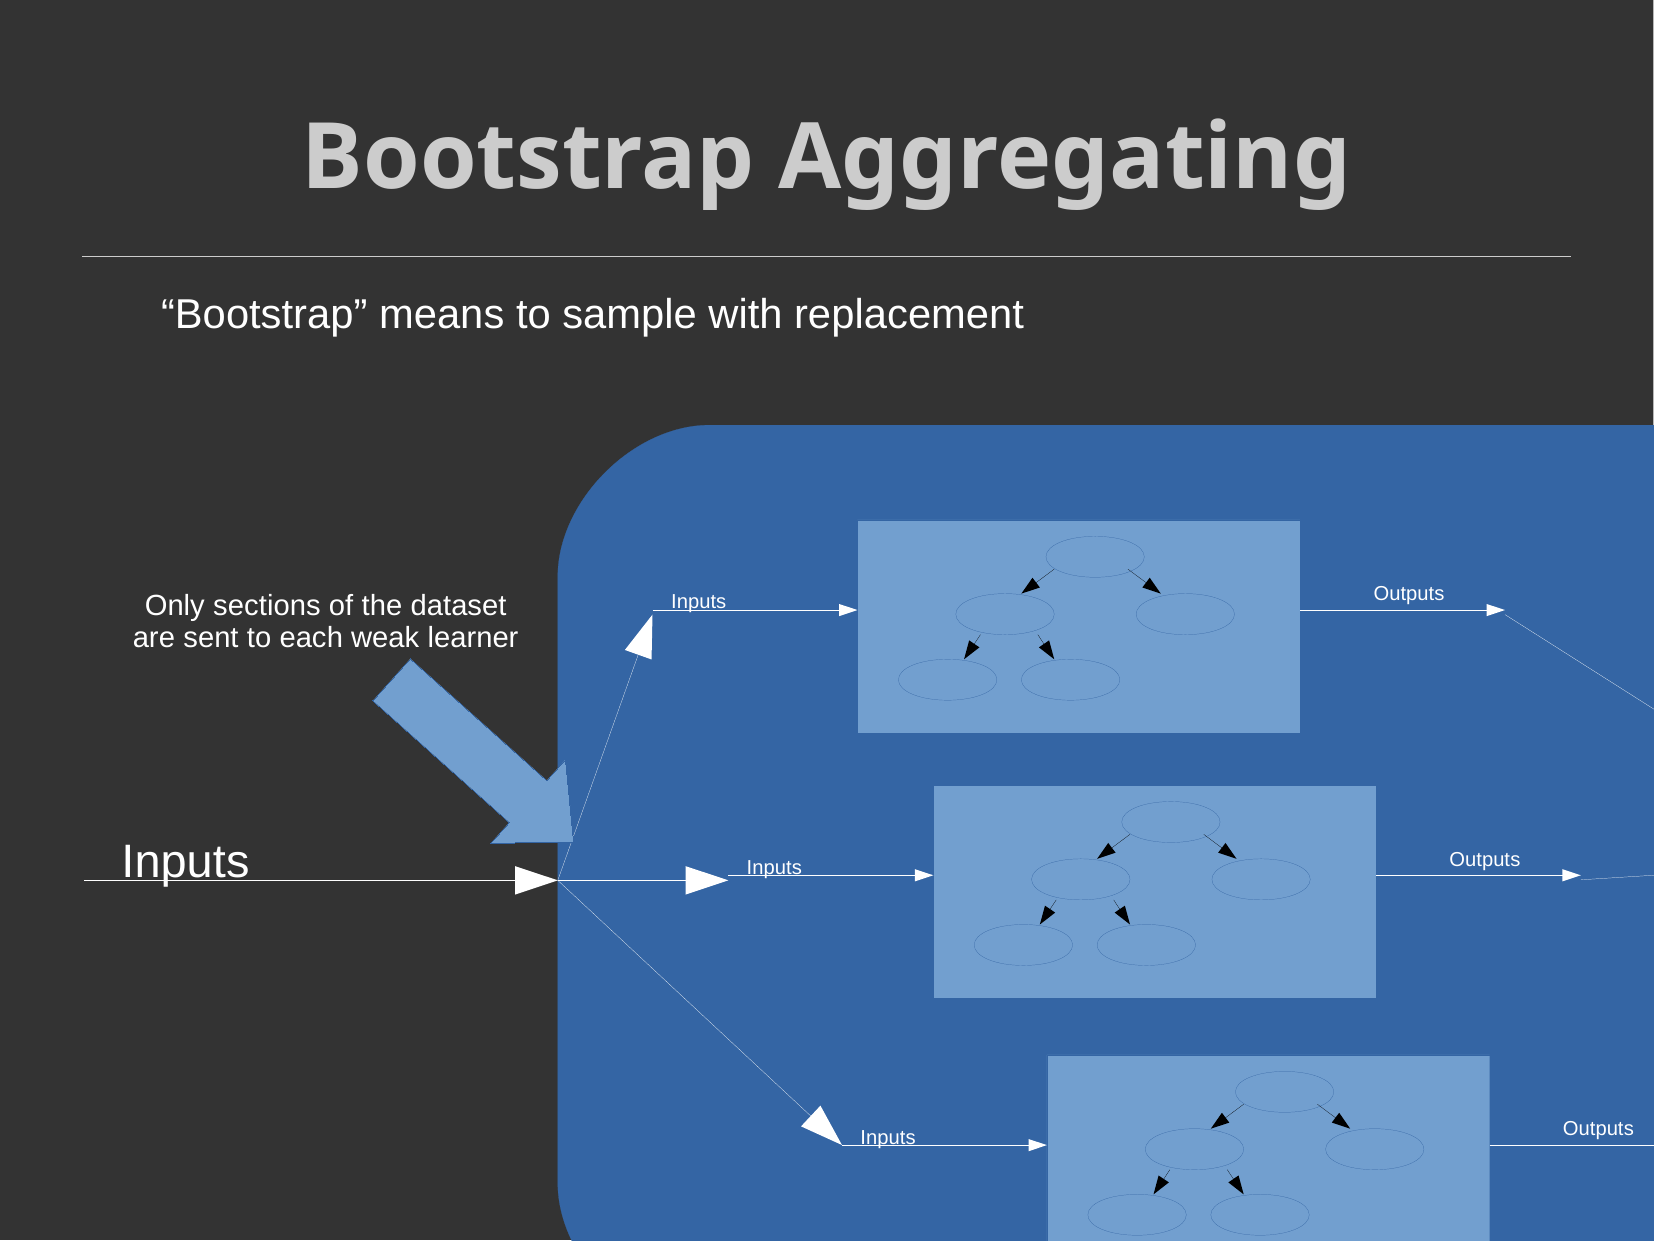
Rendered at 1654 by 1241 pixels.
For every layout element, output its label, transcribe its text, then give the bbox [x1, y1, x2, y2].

picture [84, 425, 1654, 1241]
text_box “Bootstrap” means to sample with replacement [146, 283, 1040, 346]
text_box Only sections of the dataset are sent to each weak learner [118, 581, 535, 662]
title Bootstrap Aggregating [82, 49, 1571, 257]
text_box [372, 662, 574, 844]
